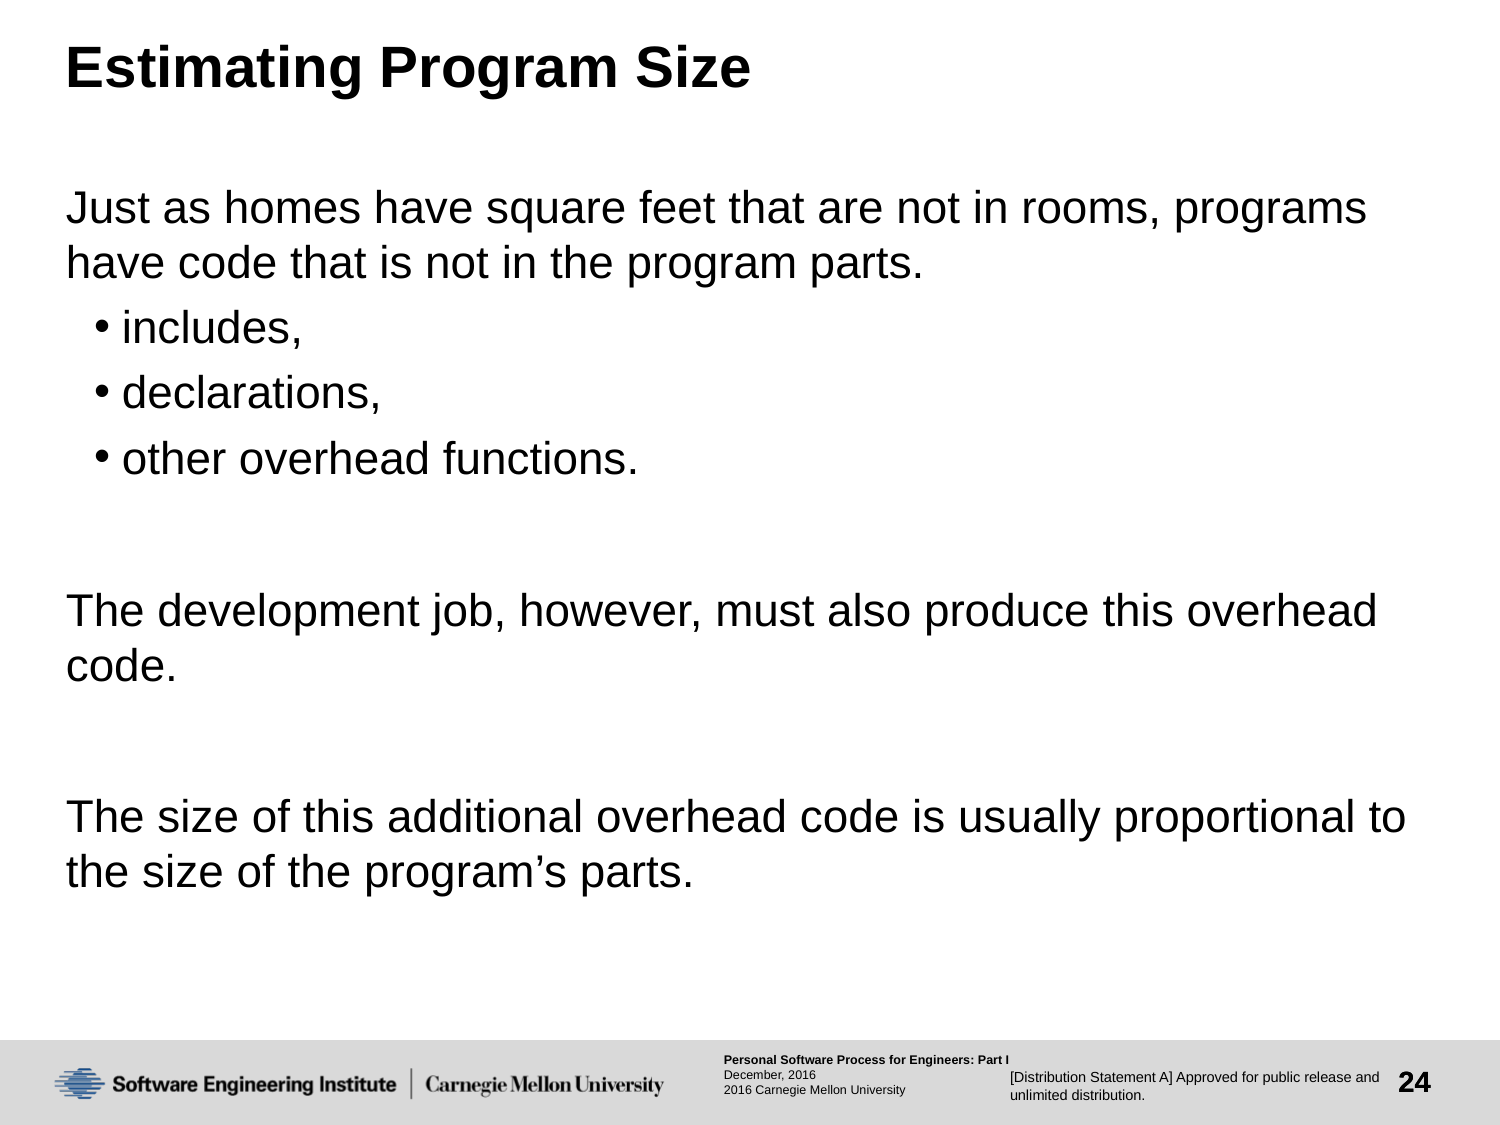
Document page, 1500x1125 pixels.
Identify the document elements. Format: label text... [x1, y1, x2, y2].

picture [46, 1061, 673, 1104]
title Estimating Program Size [65, 37, 1313, 148]
list Just as homes have square feet that are not in rooms, programs have code that is not in the program parts. includes, declarations, other overhead functions. The development job, however, must also produce this overhead code. The size of this additional overhead code is usually proportional to the size of the program’s parts. [65, 177, 1431, 1000]
